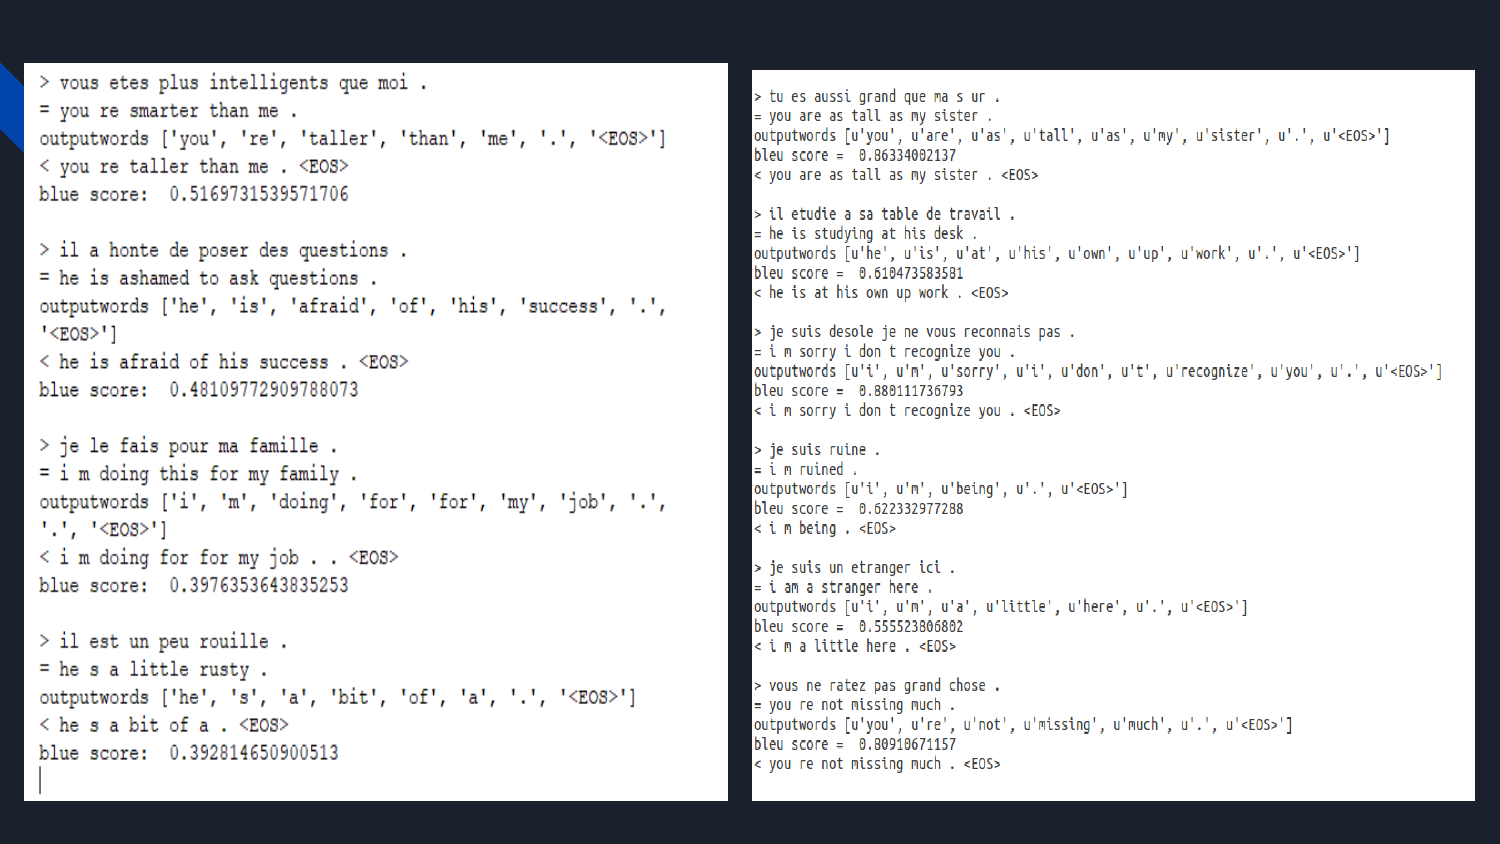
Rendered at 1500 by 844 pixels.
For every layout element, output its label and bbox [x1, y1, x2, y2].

picture [24, 63, 728, 801]
picture [752, 70, 1475, 801]
